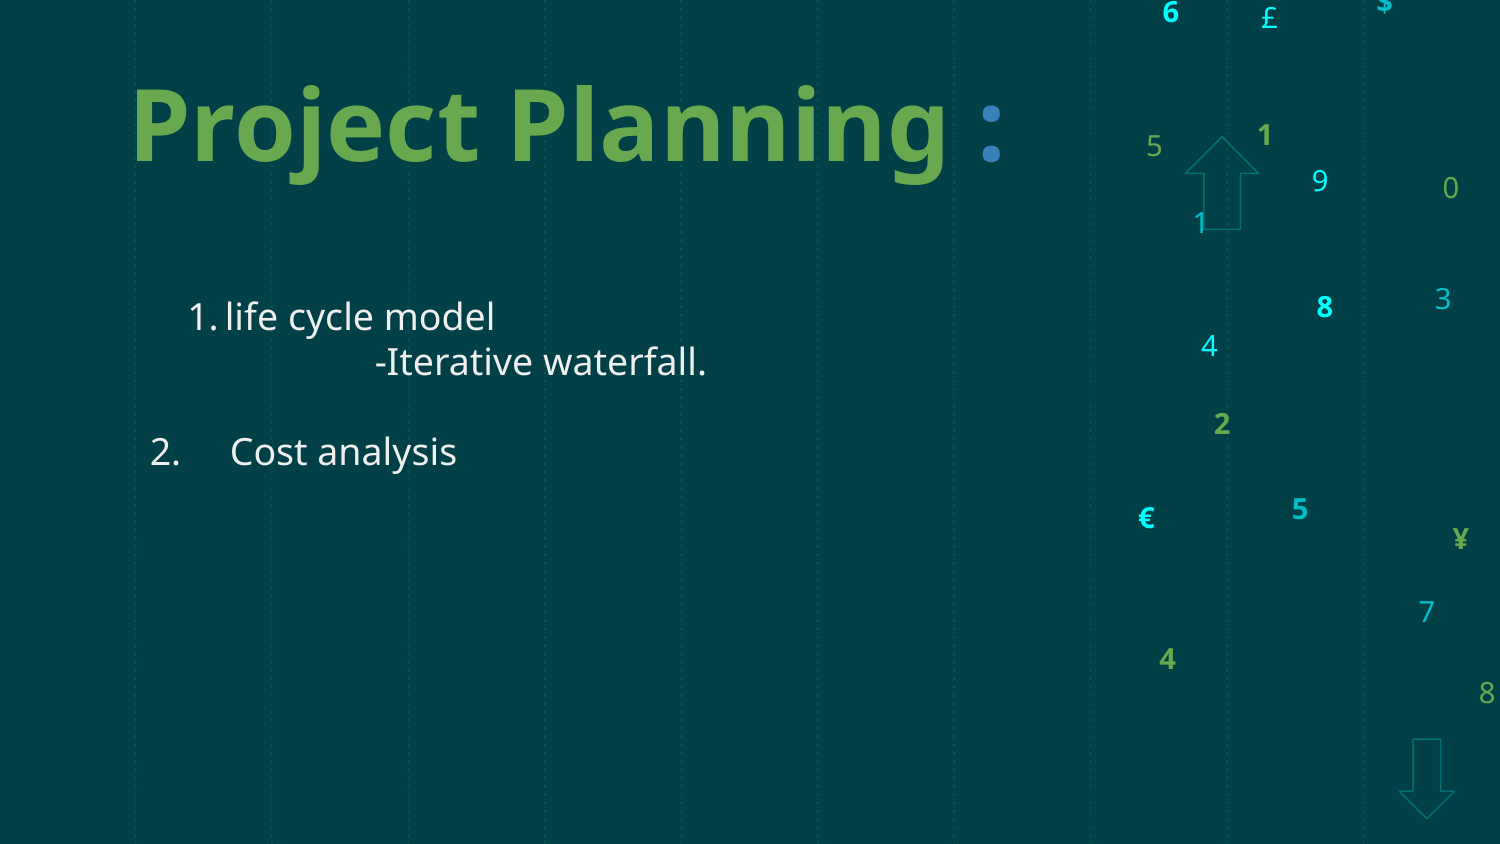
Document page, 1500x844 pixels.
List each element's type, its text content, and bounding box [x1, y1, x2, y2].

title Project Planning : [113, 82, 1084, 197]
list life cycle model -Iterative waterfall. 2. Cost analysis [134, 278, 1148, 844]
